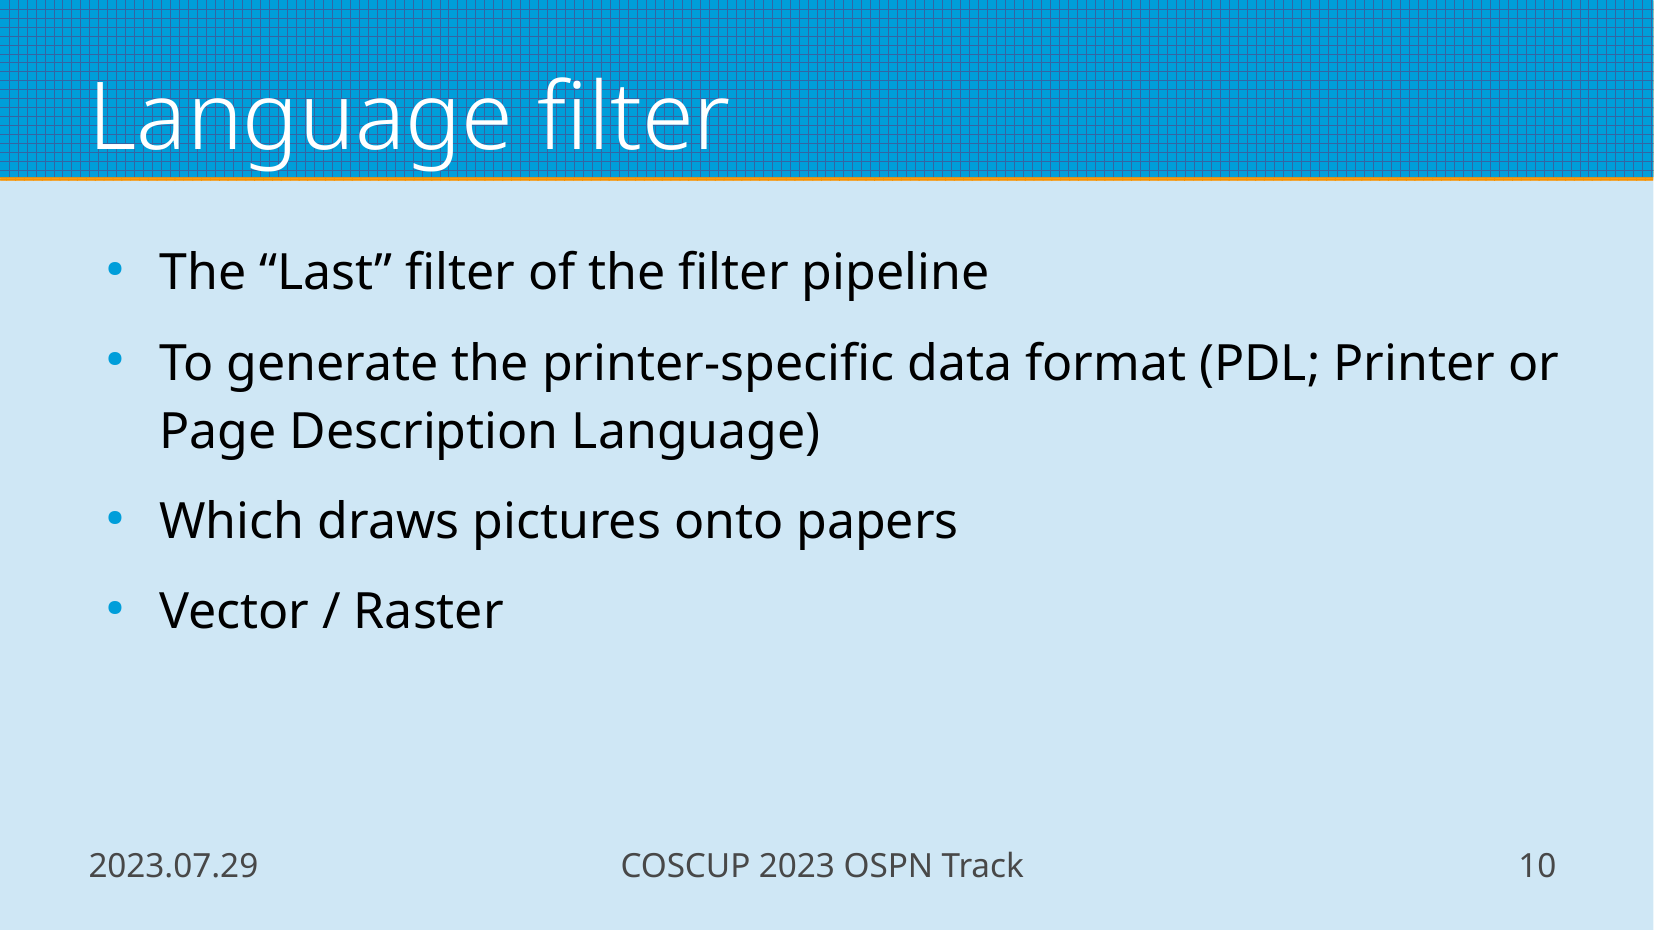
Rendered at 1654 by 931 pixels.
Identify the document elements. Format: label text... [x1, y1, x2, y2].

title Language filter [88, 14, 1565, 178]
list The “Last” filter of the filter pipeline To generate the printer-specific data format (PDL; Printer or Page Description Language) Which draws pictures onto papers Vector / Raster [88, 236, 1565, 813]
